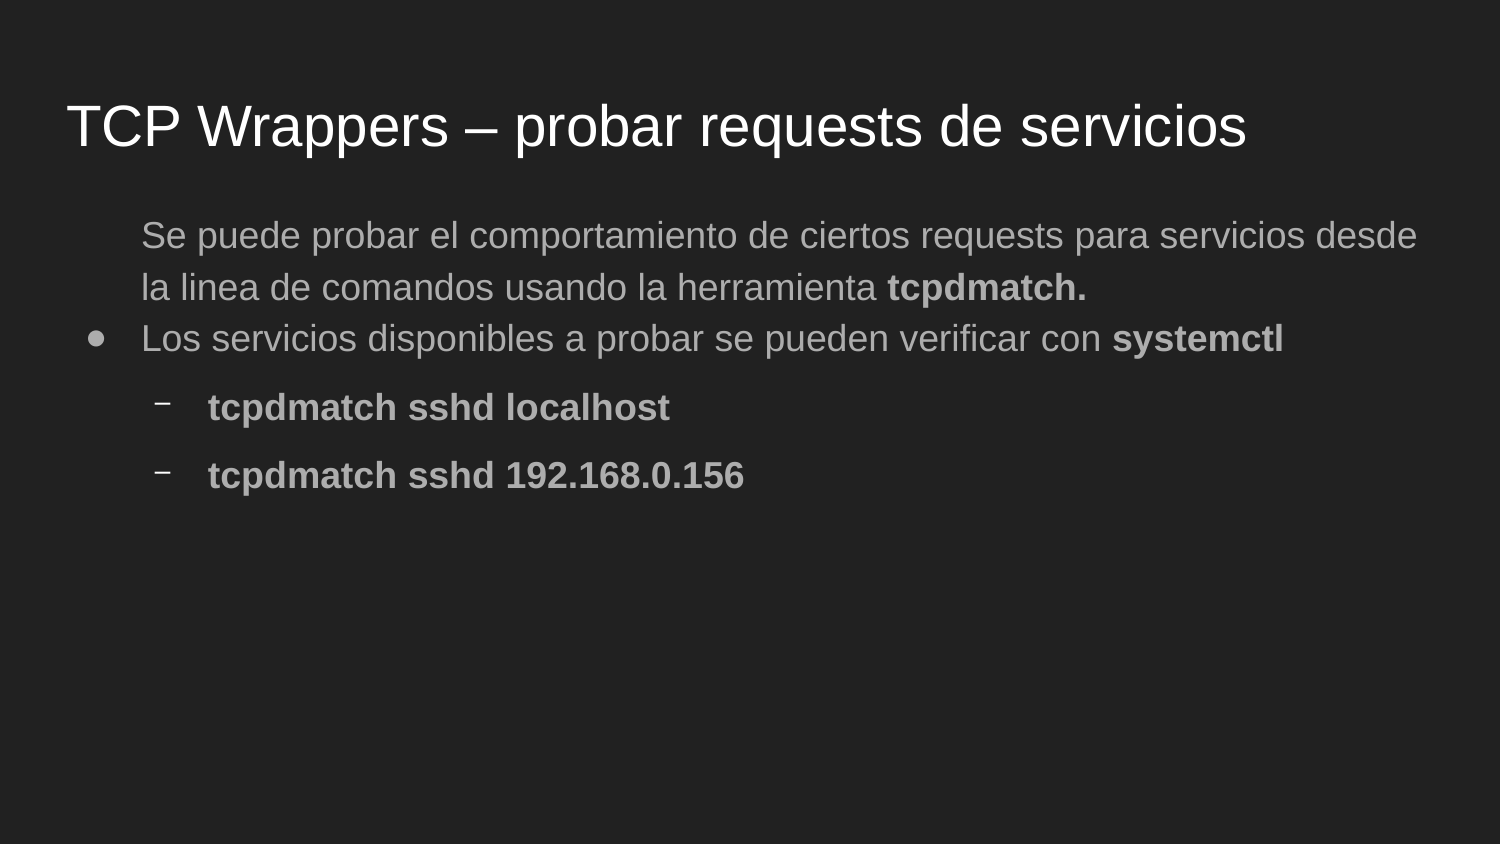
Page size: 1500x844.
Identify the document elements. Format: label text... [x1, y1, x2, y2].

list Se puede probar el comportamiento de ciertos requests para servicios desde la linea de comandos usando la herramienta tcpdmatch. Los servicios disponibles a probar se pueden verificar con systemctl tcpdmatch sshd localhost tcpdmatch sshd 192.168.0.156 [51, 189, 1456, 750]
title TCP Wrappers – probar requests de servicios [51, 72, 1449, 167]
